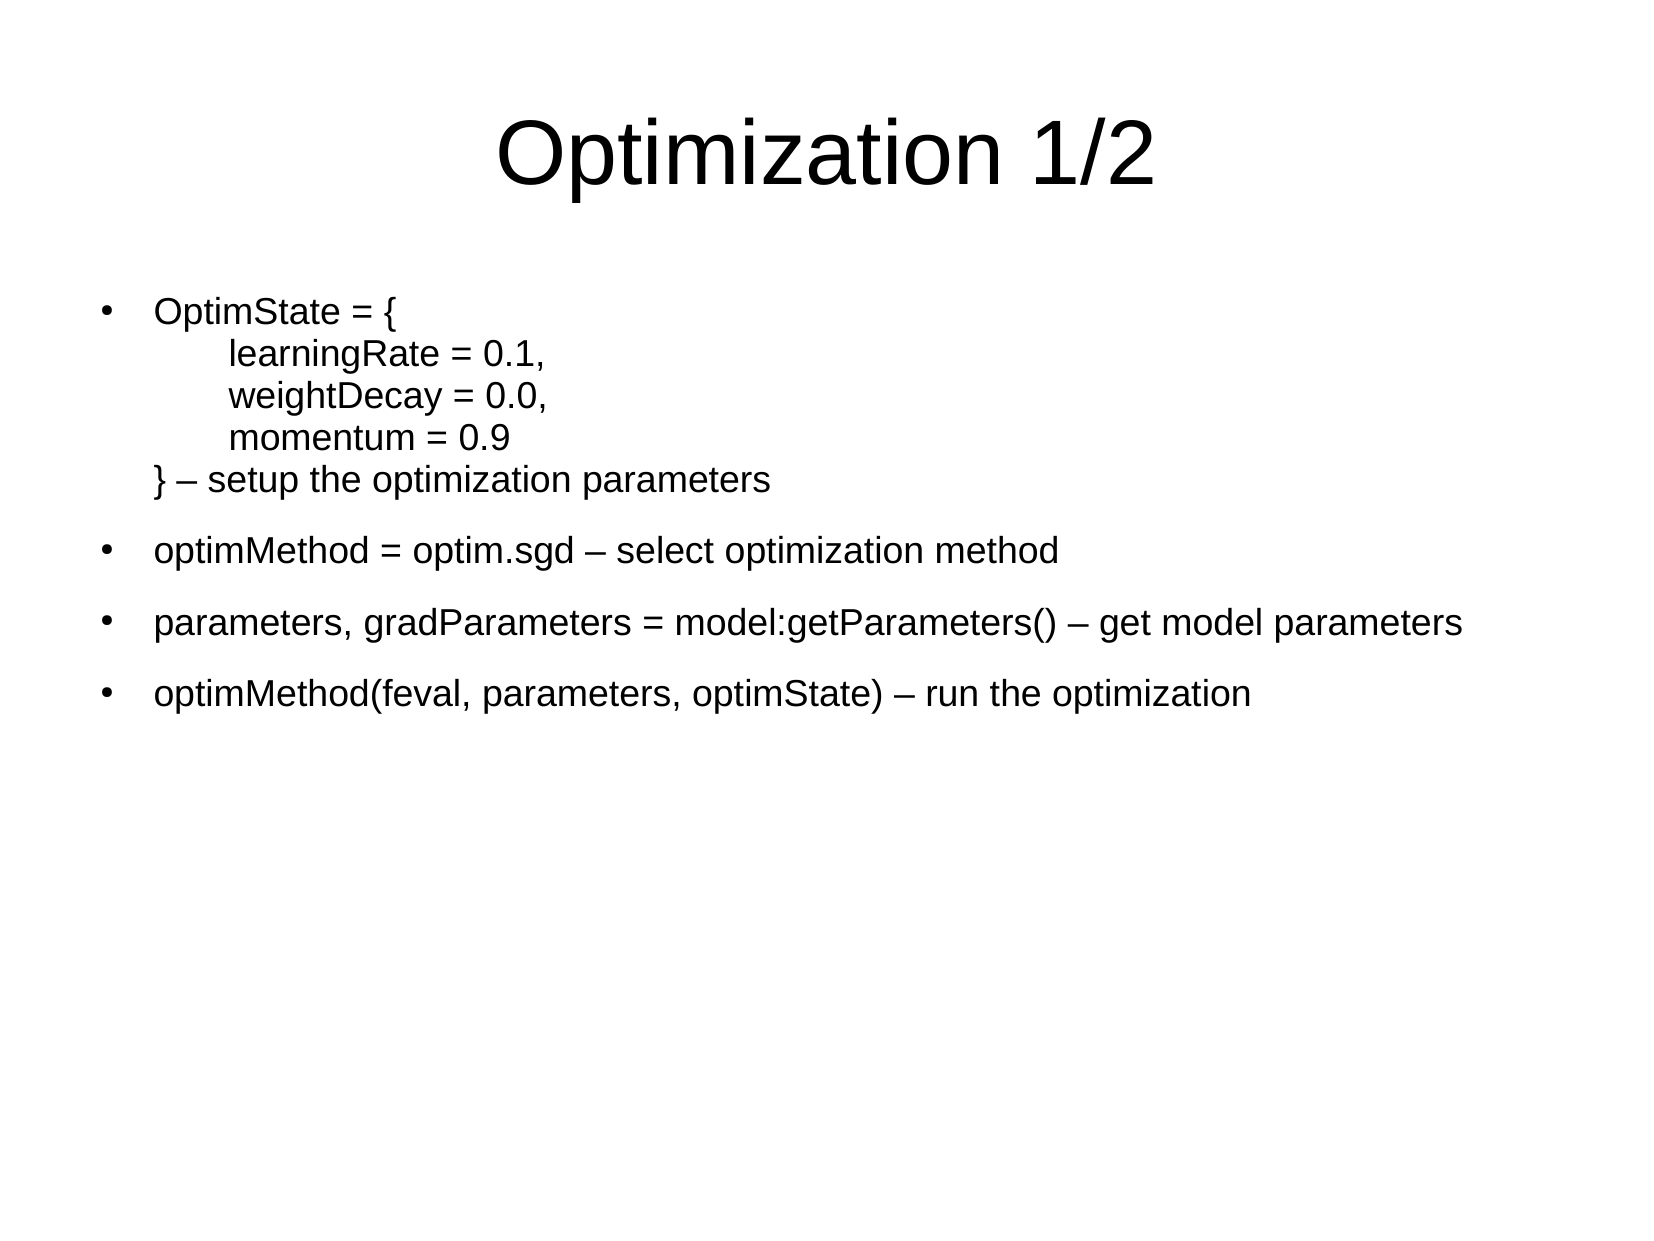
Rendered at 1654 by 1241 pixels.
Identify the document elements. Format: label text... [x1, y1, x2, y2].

list OptimState = { learningRate = 0.1, weightDecay = 0.0, momentum = 0.9 } – setup the optimization parameters optimMethod = optim.sgd – select optimization method parameters, gradParameters = model:getParameters() – get model parameters optimMethod(feval, parameters, optimState) – run the optimization [82, 290, 1571, 1010]
title Optimization 1/2 [82, 49, 1571, 257]
